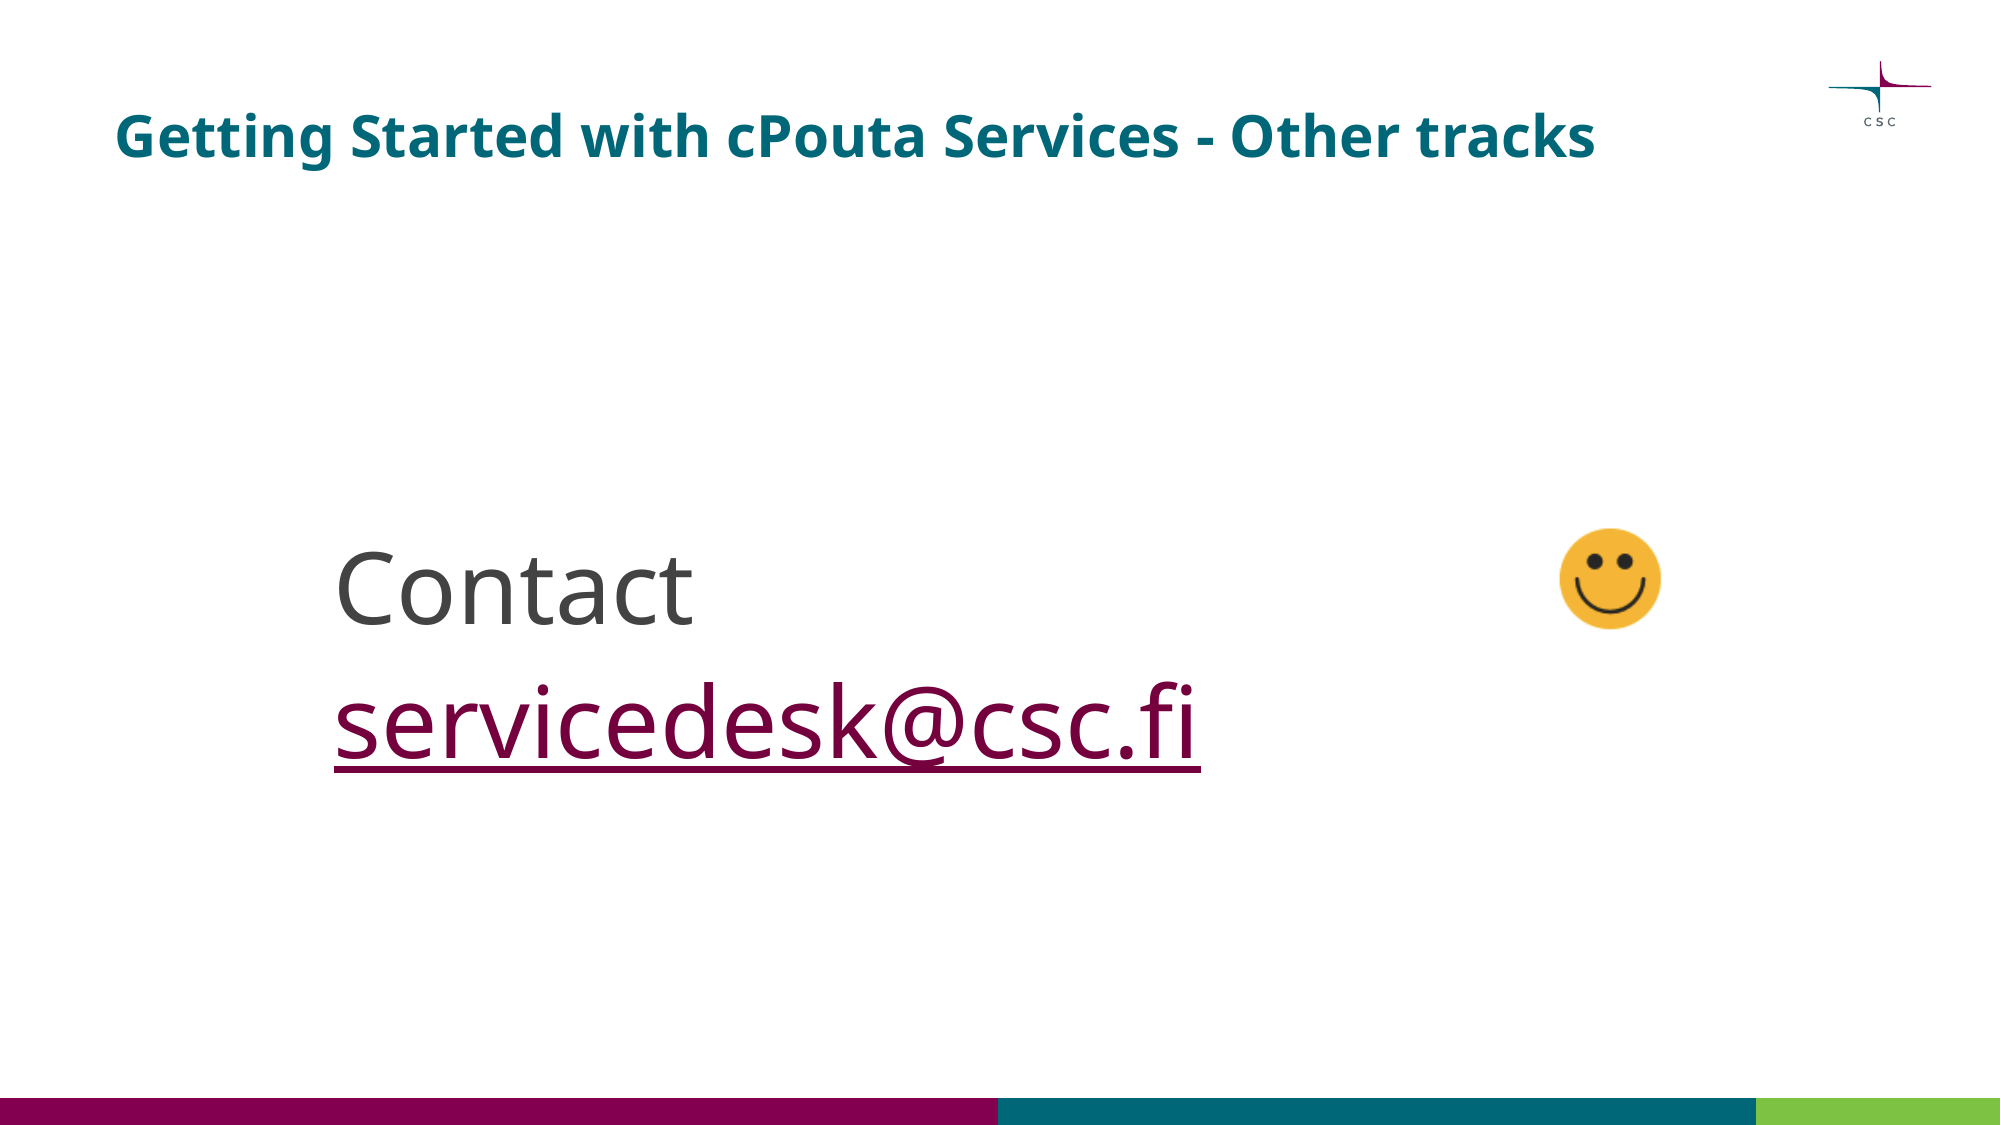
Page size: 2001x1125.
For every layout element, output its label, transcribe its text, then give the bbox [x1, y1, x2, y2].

picture [1541, 521, 1677, 643]
title Getting Started with cPouta Services - Other tracks [99, 40, 1794, 229]
list Contact servicedesk@csc.fi [318, 505, 1528, 684]
